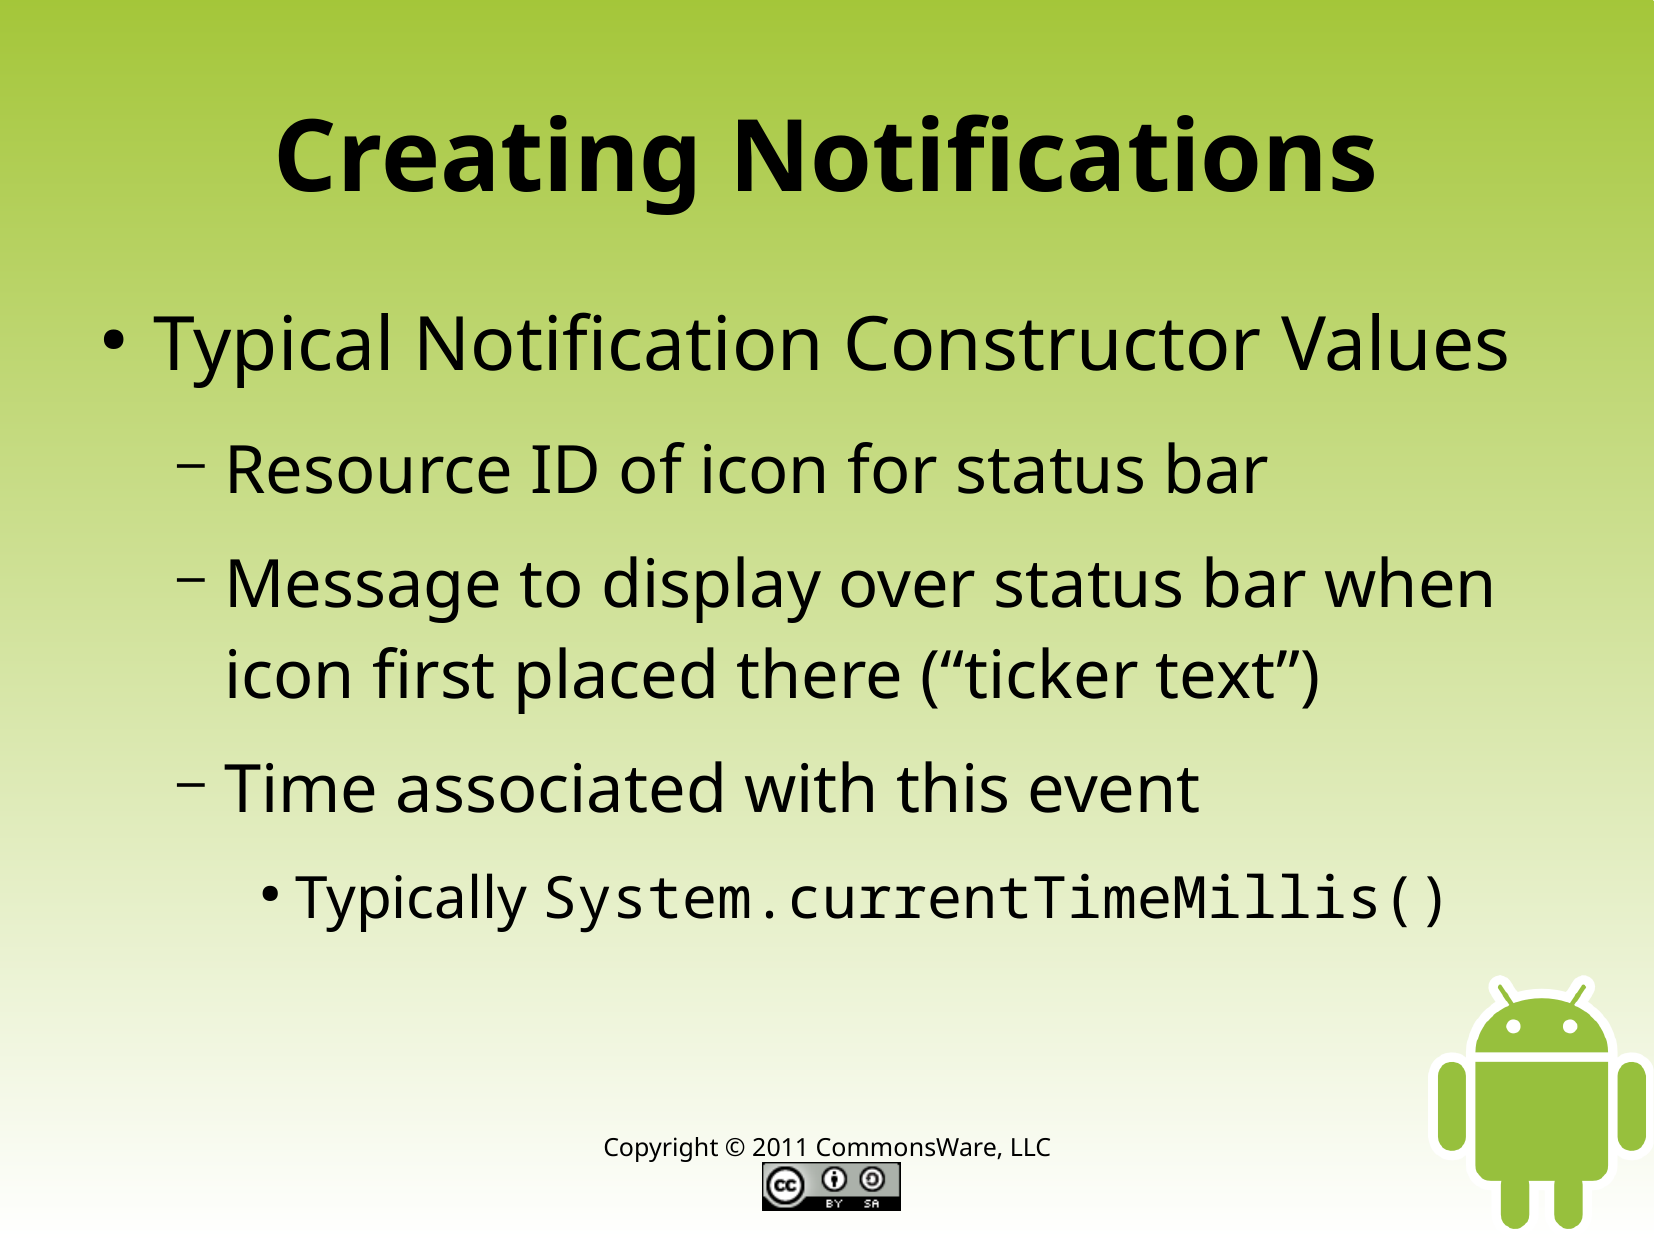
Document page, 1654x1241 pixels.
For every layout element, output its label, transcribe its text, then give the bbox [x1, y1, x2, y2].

picture [1428, 975, 1654, 1238]
title Creating Notifications [82, 49, 1571, 257]
picture [762, 1162, 901, 1211]
list Typical Notification Constructor Values Resource ID of icon for status bar Message to display over status bar when icon first placed there (“ticker text”) Time associated with this event Typically System.currentTimeMillis() [82, 290, 1571, 1109]
